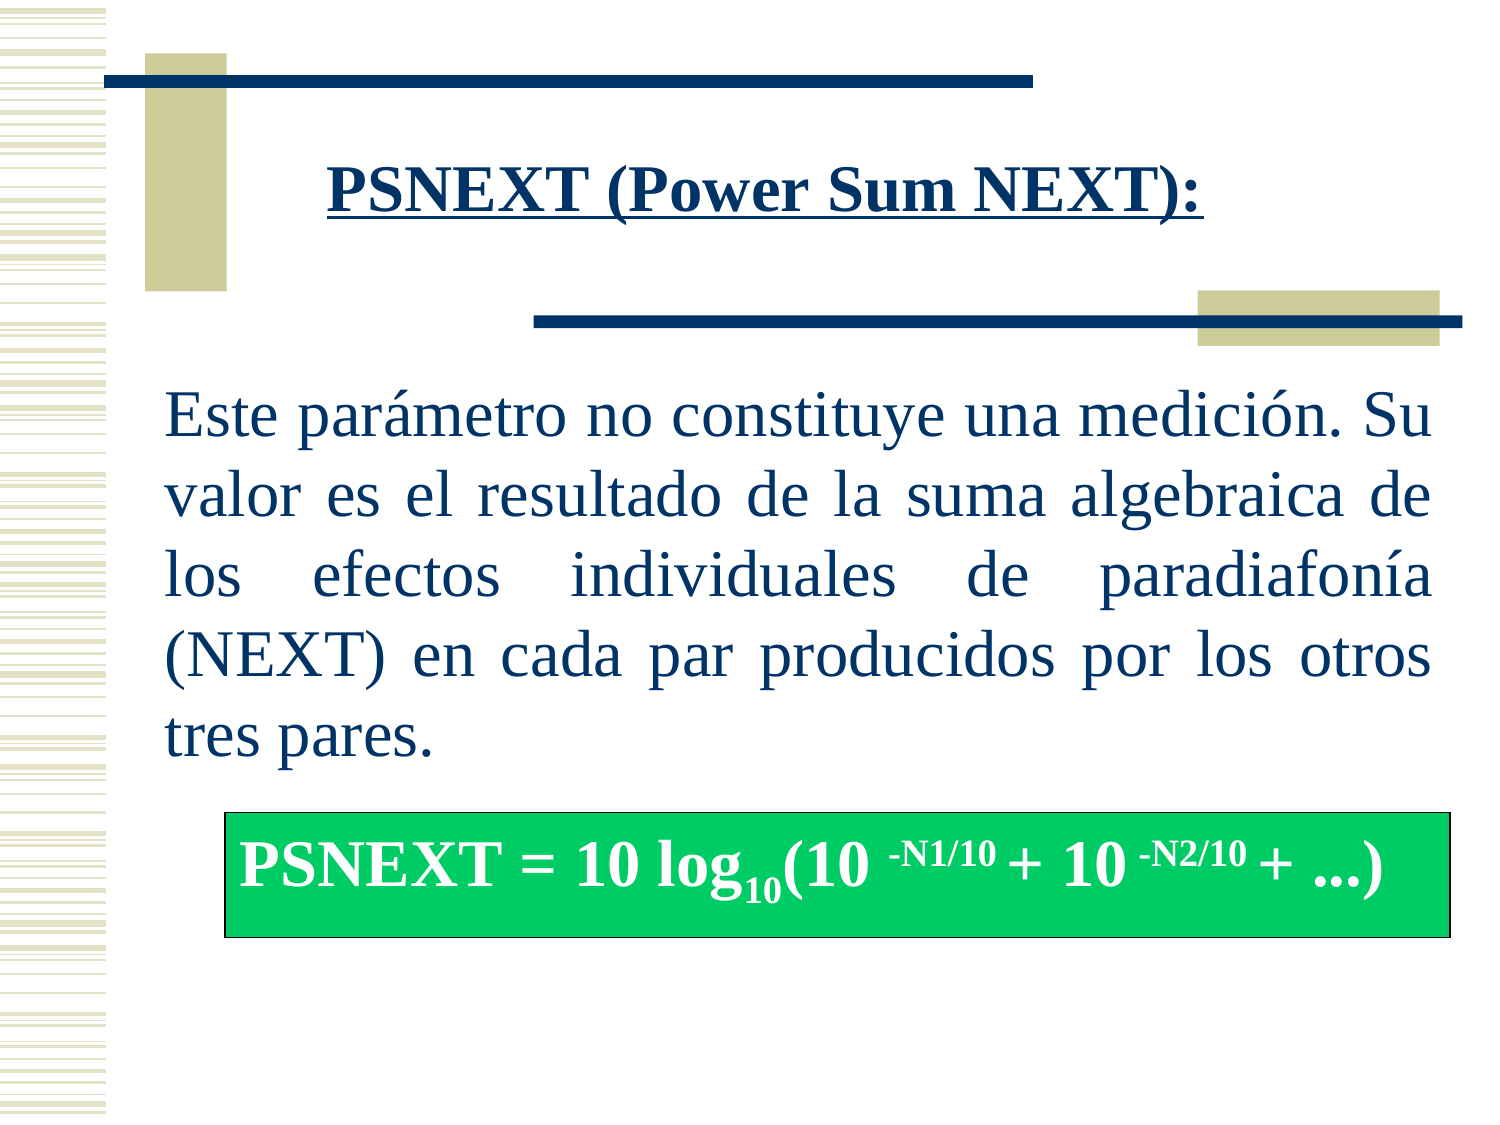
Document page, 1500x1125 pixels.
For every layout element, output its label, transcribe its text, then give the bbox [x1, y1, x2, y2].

text_box PSNEXT = 10 log10(10 -N1/10 + 10 -N2/10 + ...) [224, 812, 1450, 938]
text_box Este parámetro no constituye una medición. Su valor es el resultado de la suma algebraica de los efectos individuales de paradiafonía (NEXT) en cada par producidos por los otros tres pares. [149, 362, 1450, 778]
text_box PSNEXT (Power Sum NEXT): [311, 137, 1219, 233]
